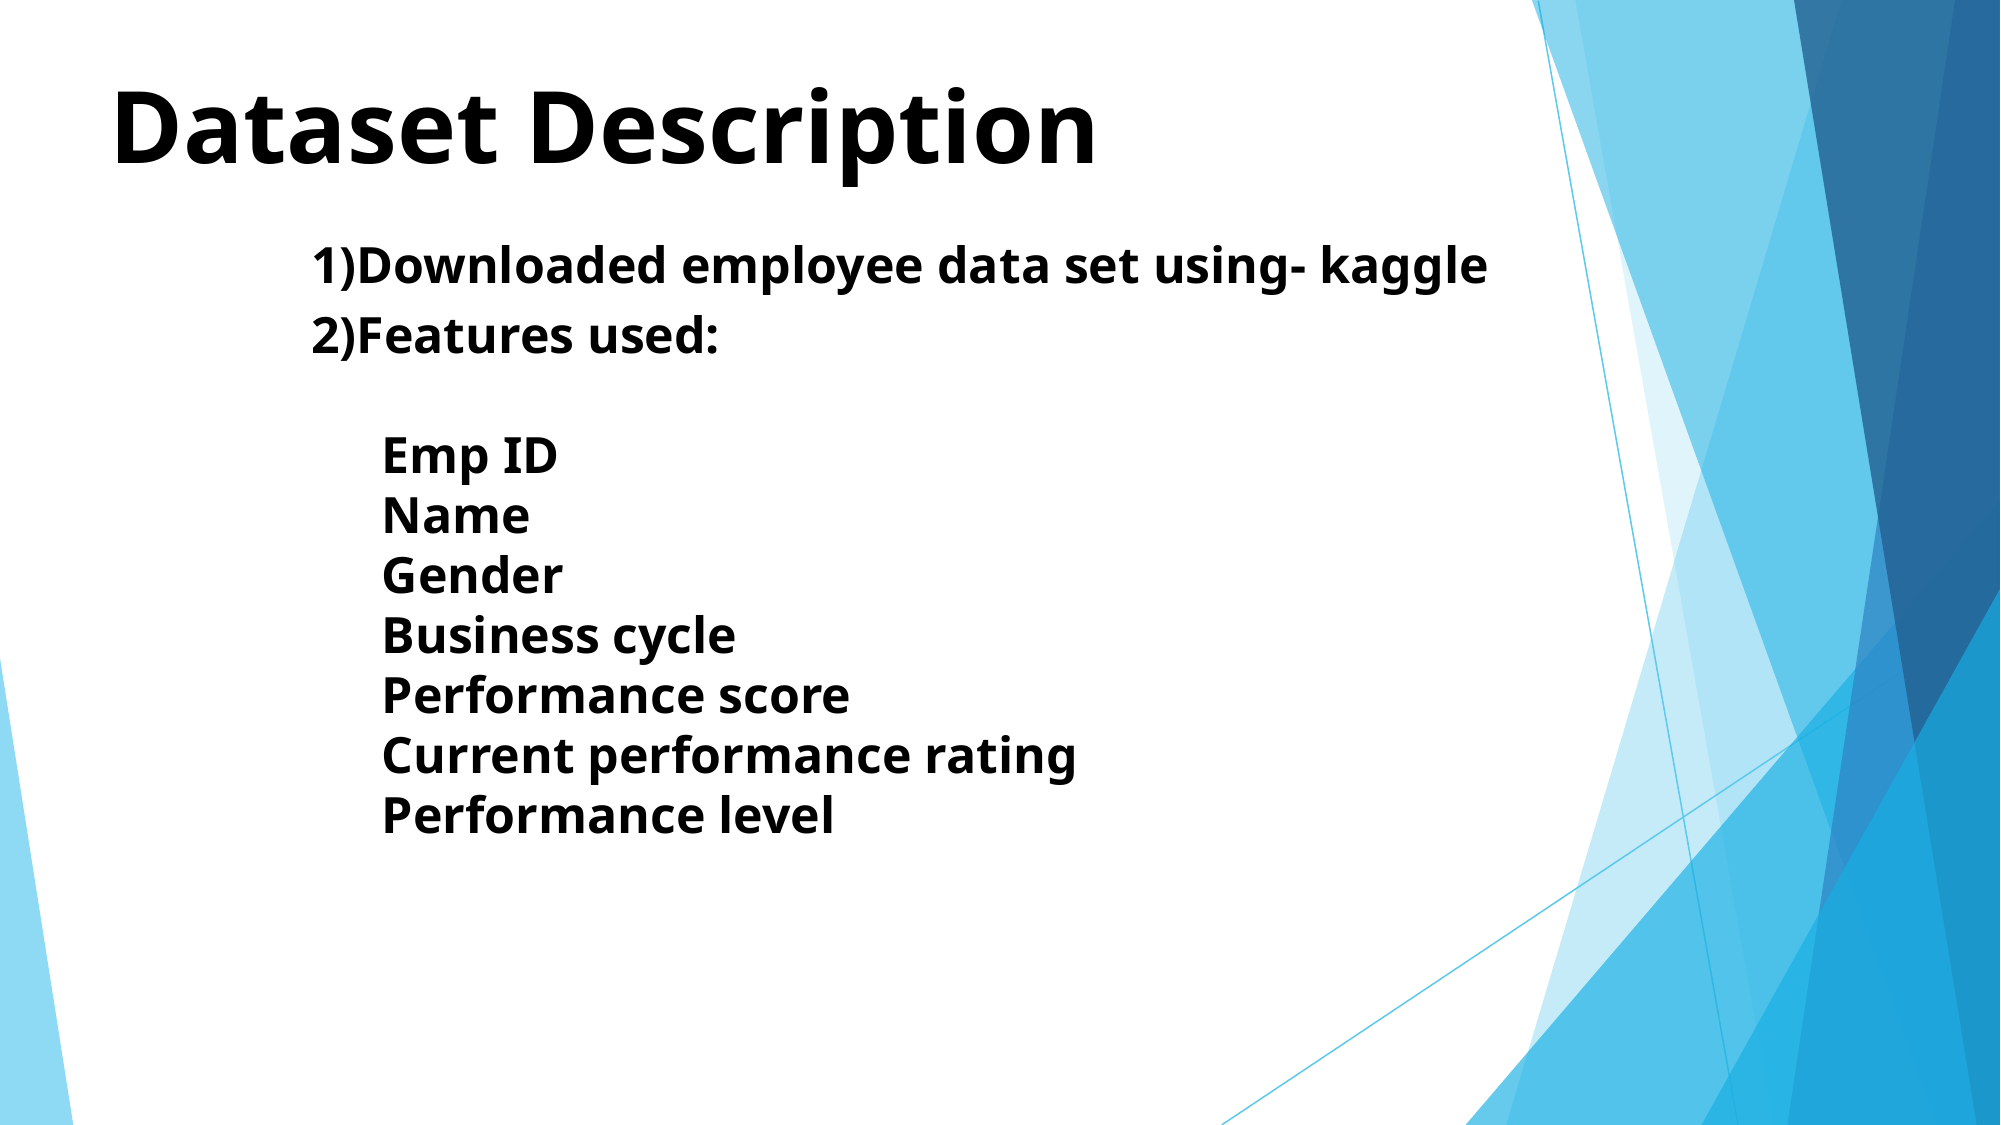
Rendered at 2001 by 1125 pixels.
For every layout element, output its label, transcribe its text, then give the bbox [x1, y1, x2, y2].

title Dataset Description 1)Downloaded employee data set using- kaggle 2)Features used: Emp ID Name Gender Business cycle Performance score Current performance rating Performance level [73, 63, 1876, 1067]
